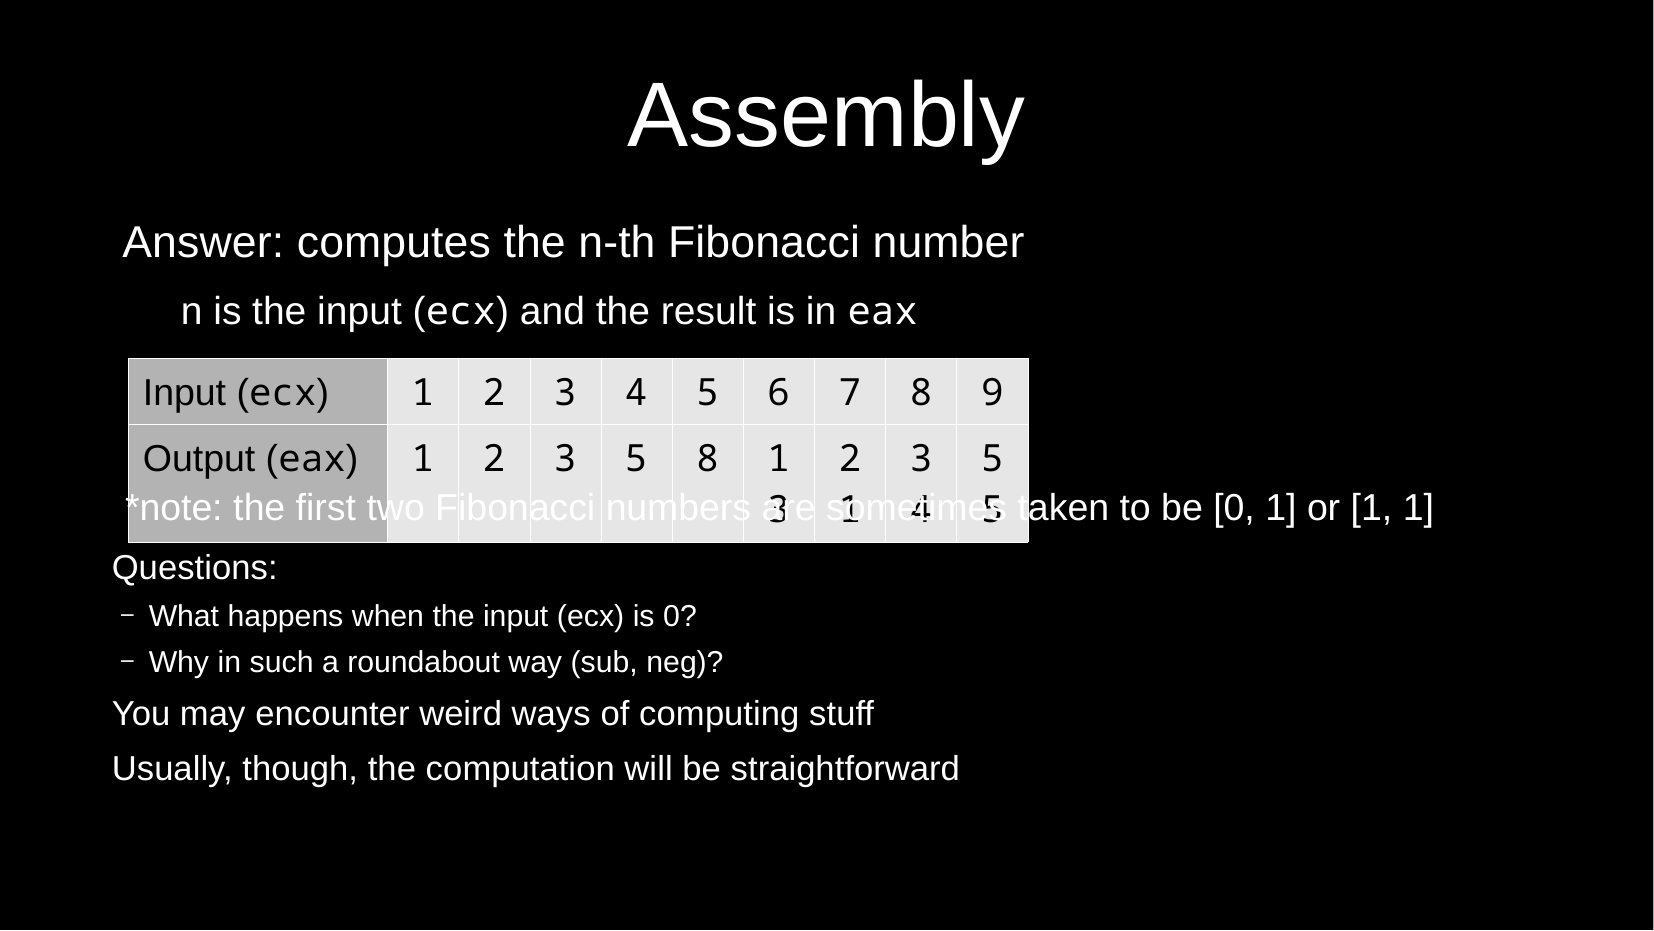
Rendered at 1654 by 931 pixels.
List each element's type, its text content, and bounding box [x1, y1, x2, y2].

table_header 7 [815, 359, 885, 424]
list Questions: What happens when the input (ecx) is 0? Why in such a roundabout way (sub, neg)? You may encounter weird ways of computing stuff Usually, though, the computation will be straightforward [75, 547, 1564, 788]
table_cell 8 [673, 425, 743, 479]
table_header 1 [388, 359, 458, 424]
table_cell 13 [744, 425, 814, 479]
table_cell 5 [602, 425, 672, 479]
table_cell 3 [531, 425, 601, 479]
table_header Input (ecx) [129, 359, 387, 424]
table_cell 55 [957, 425, 1028, 479]
table_header 9 [957, 359, 1028, 424]
table_cell 2 [459, 425, 530, 479]
table_header 4 [602, 359, 672, 424]
table_header 8 [886, 359, 956, 424]
list Answer: computes the n-th Fibonacci number n is the input (ecx) and the result is in eax [75, 217, 1564, 337]
text_box *note: the first two Fibonacci numbers are sometimes taken to be [0, 1] or [1, 1] [110, 479, 1501, 579]
table_cell Output (eax) [129, 425, 387, 479]
table_header 6 [744, 359, 814, 424]
table_cell 34 [886, 425, 956, 479]
title Assembly [82, 37, 1571, 193]
table_header 5 [673, 359, 743, 424]
table_cell 21 [815, 425, 885, 479]
table_header 2 [459, 359, 530, 424]
table_cell 1 [388, 425, 458, 479]
table_header 3 [531, 359, 601, 424]
